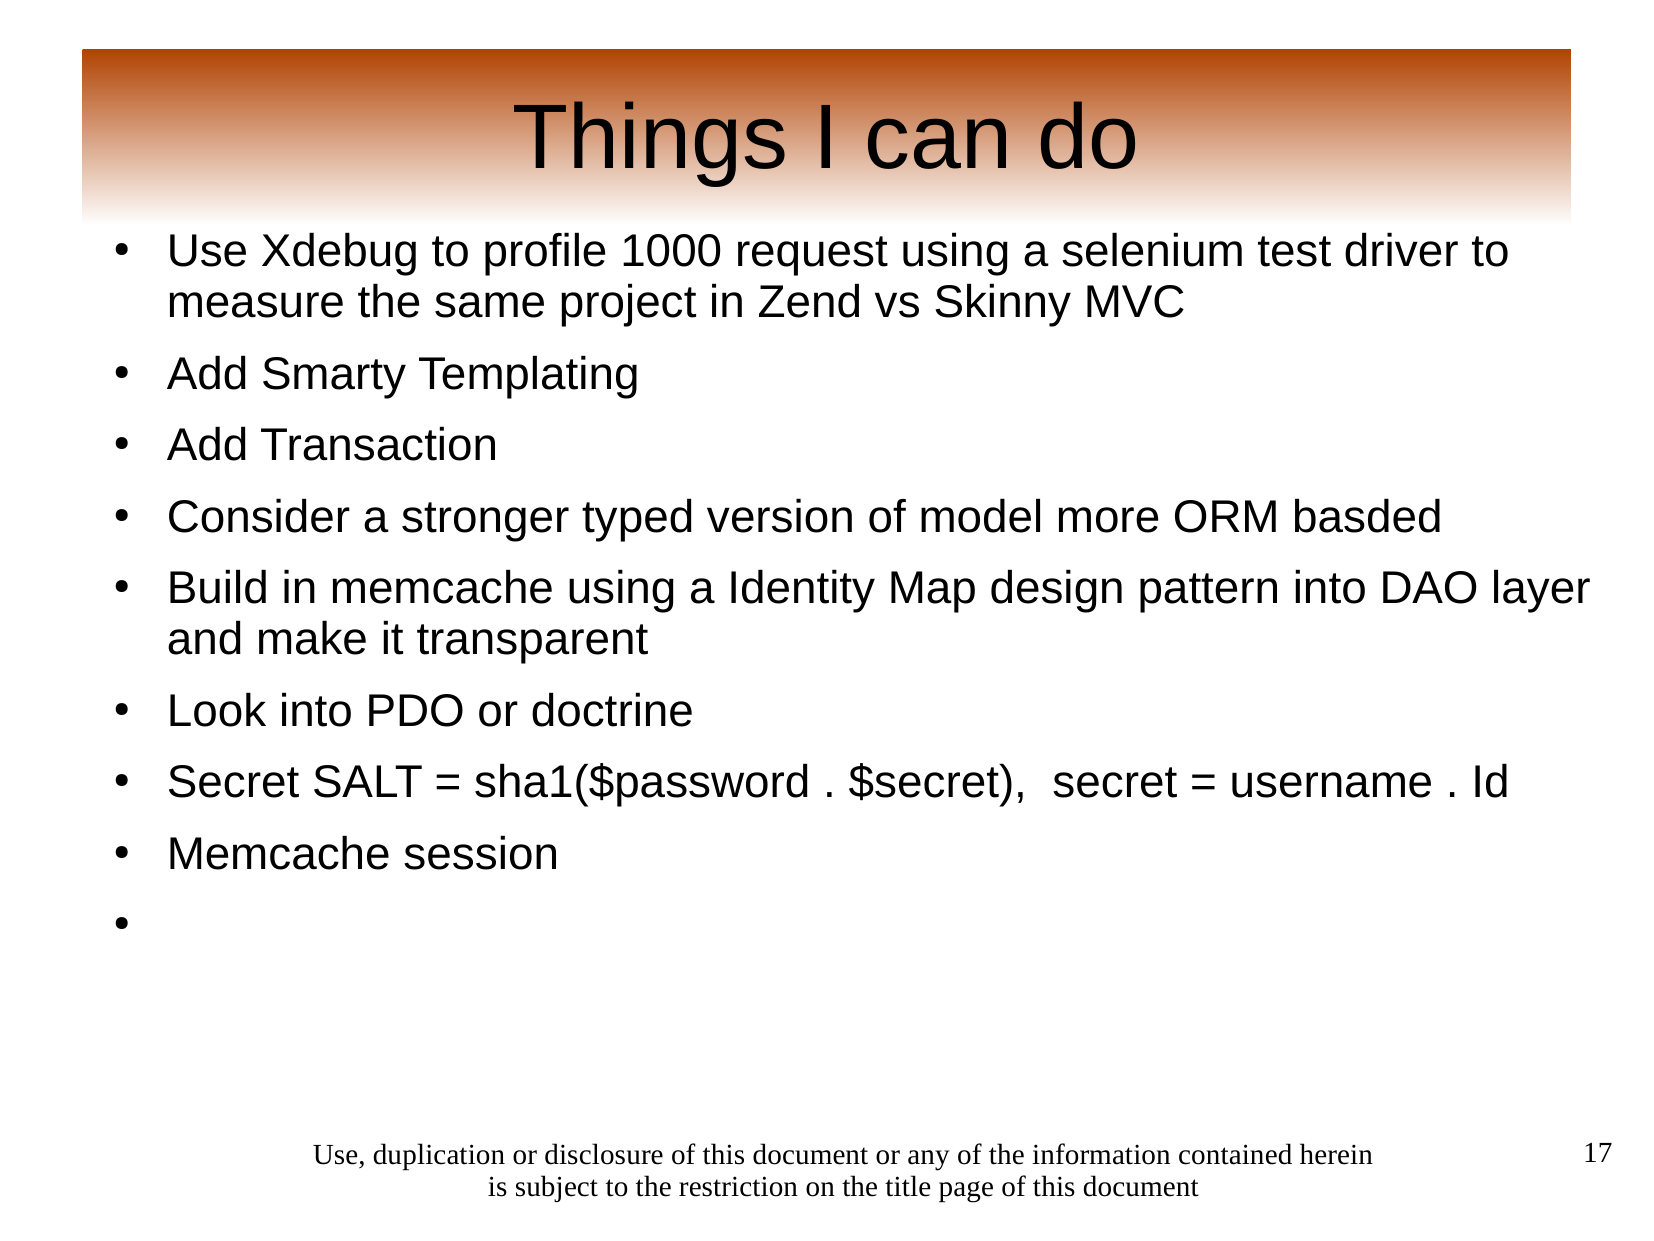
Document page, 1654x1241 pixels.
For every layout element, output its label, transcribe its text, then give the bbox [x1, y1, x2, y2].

title Things I can do [82, 49, 1571, 225]
list Use Xdebug to profile 1000 request using a selenium test driver to measure the same project in Zend vs Skinny MVC Add Smarty Templating Add Transaction Consider a stronger typed version of model more ORM basded Build in memcache using a Identity Map design pattern into DAO layer and make it transparent Look into PDO or doctrine Secret SALT = sha1($password . $secret), secret = username . Id Memcache session [75, 225, 1613, 1000]
